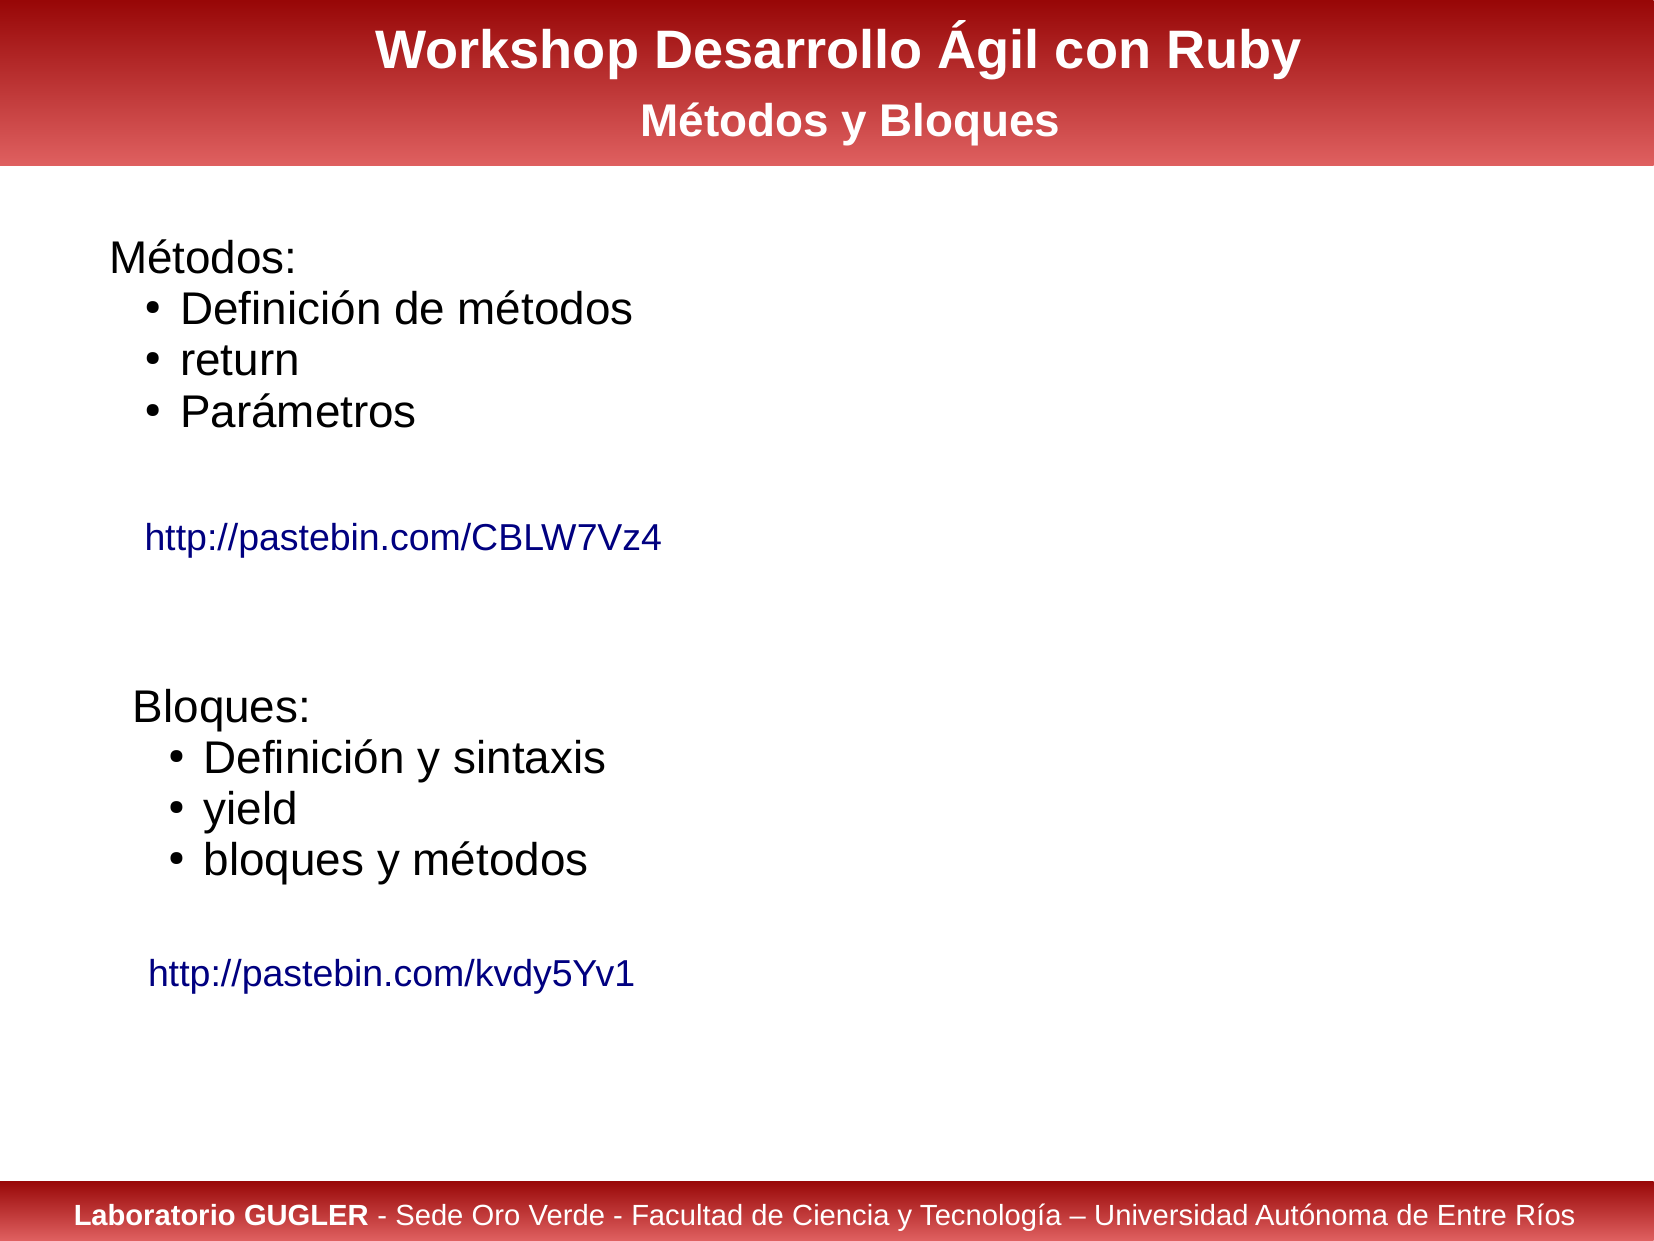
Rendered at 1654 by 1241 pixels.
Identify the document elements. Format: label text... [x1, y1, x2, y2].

text_box [0, 0, 1654, 166]
text_box [0, 1181, 1654, 1241]
text_box Workshop Desarrollo Ágil con Ruby [360, 11, 1341, 88]
text_box Métodos y Bloques [625, 87, 1146, 154]
text_box http://pastebin.com/kvdy5Yv1 [133, 944, 745, 1015]
text_box Bloques: Definición y sintaxis yield bloques y métodos [118, 673, 622, 894]
text_box http://pastebin.com/CBLW7Vz4 [129, 508, 783, 579]
text_box Laboratorio GUGLER - Sede Oro Verde - Facultad de Ciencia y Tecnología – Universidad Autónoma de Entre Ríos [59, 1191, 1595, 1240]
text_box Métodos: Definición de métodos return Parámetros [94, 224, 649, 445]
